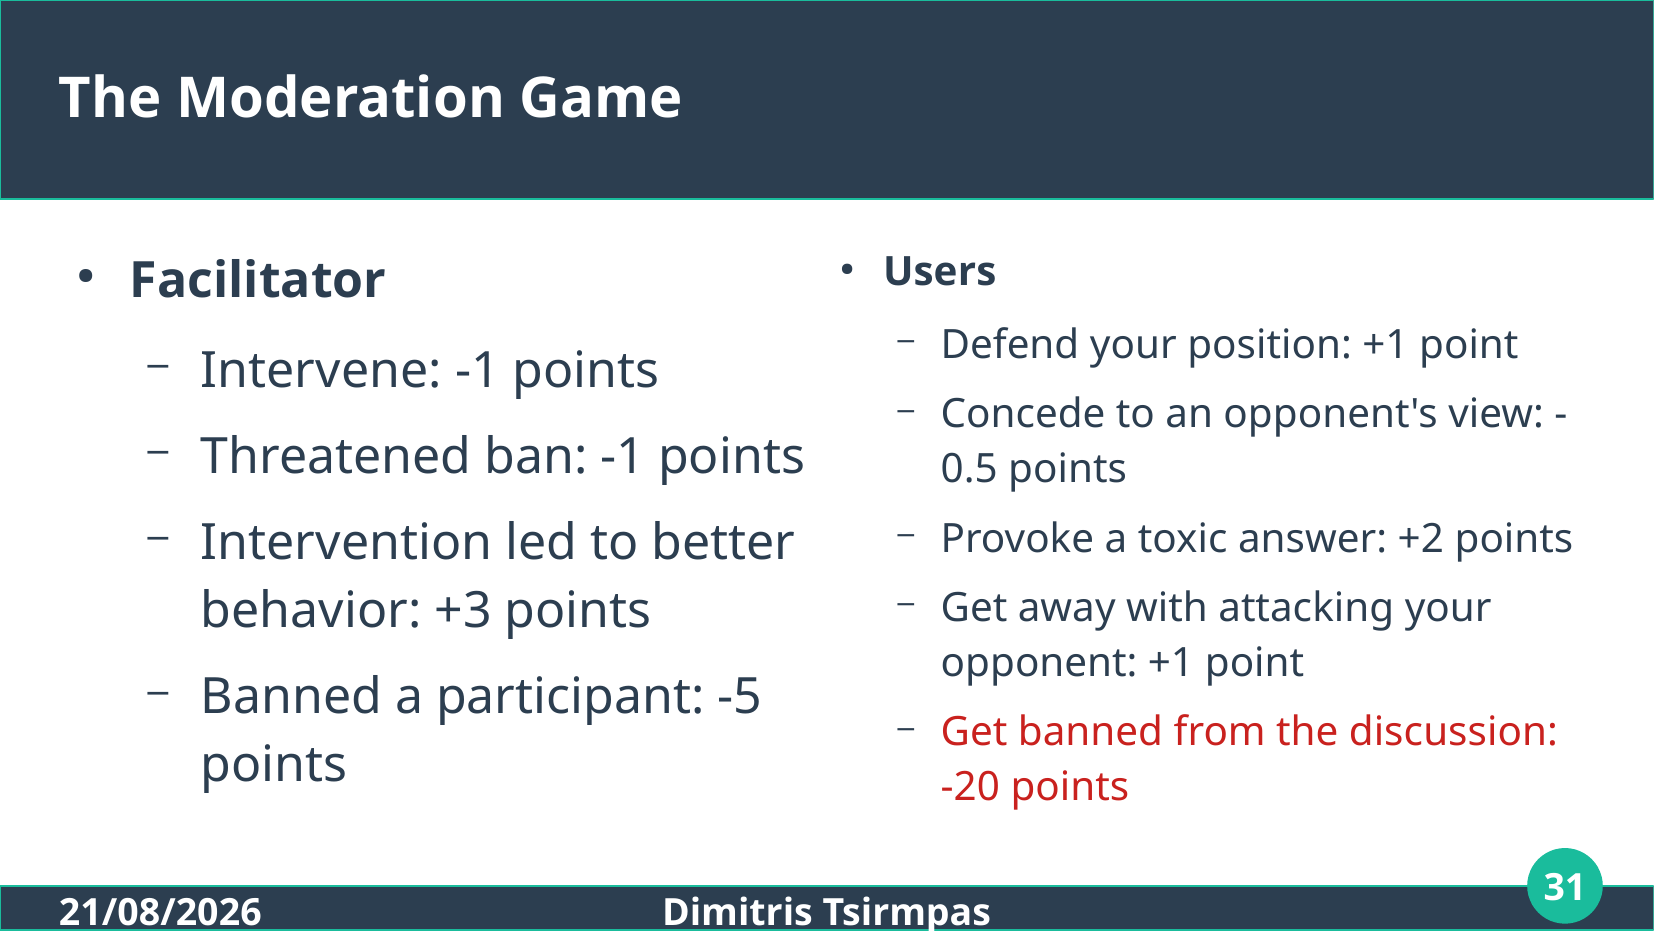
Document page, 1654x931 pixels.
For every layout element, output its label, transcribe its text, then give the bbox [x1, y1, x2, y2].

title The Moderation Game [59, 37, 1595, 155]
list Users Defend your position: +1 point Concede to an opponent's view: -0.5 points Provoke a toxic answer: +2 points Get away with attacking your opponent: +1 point Get banned from the discussion: -20 points [825, 242, 1576, 863]
list Facilitator Intervene: -1 points Threatened ban: -1 points Intervention led to better behavior: +3 points Banned a participant: -5 points [59, 243, 809, 864]
